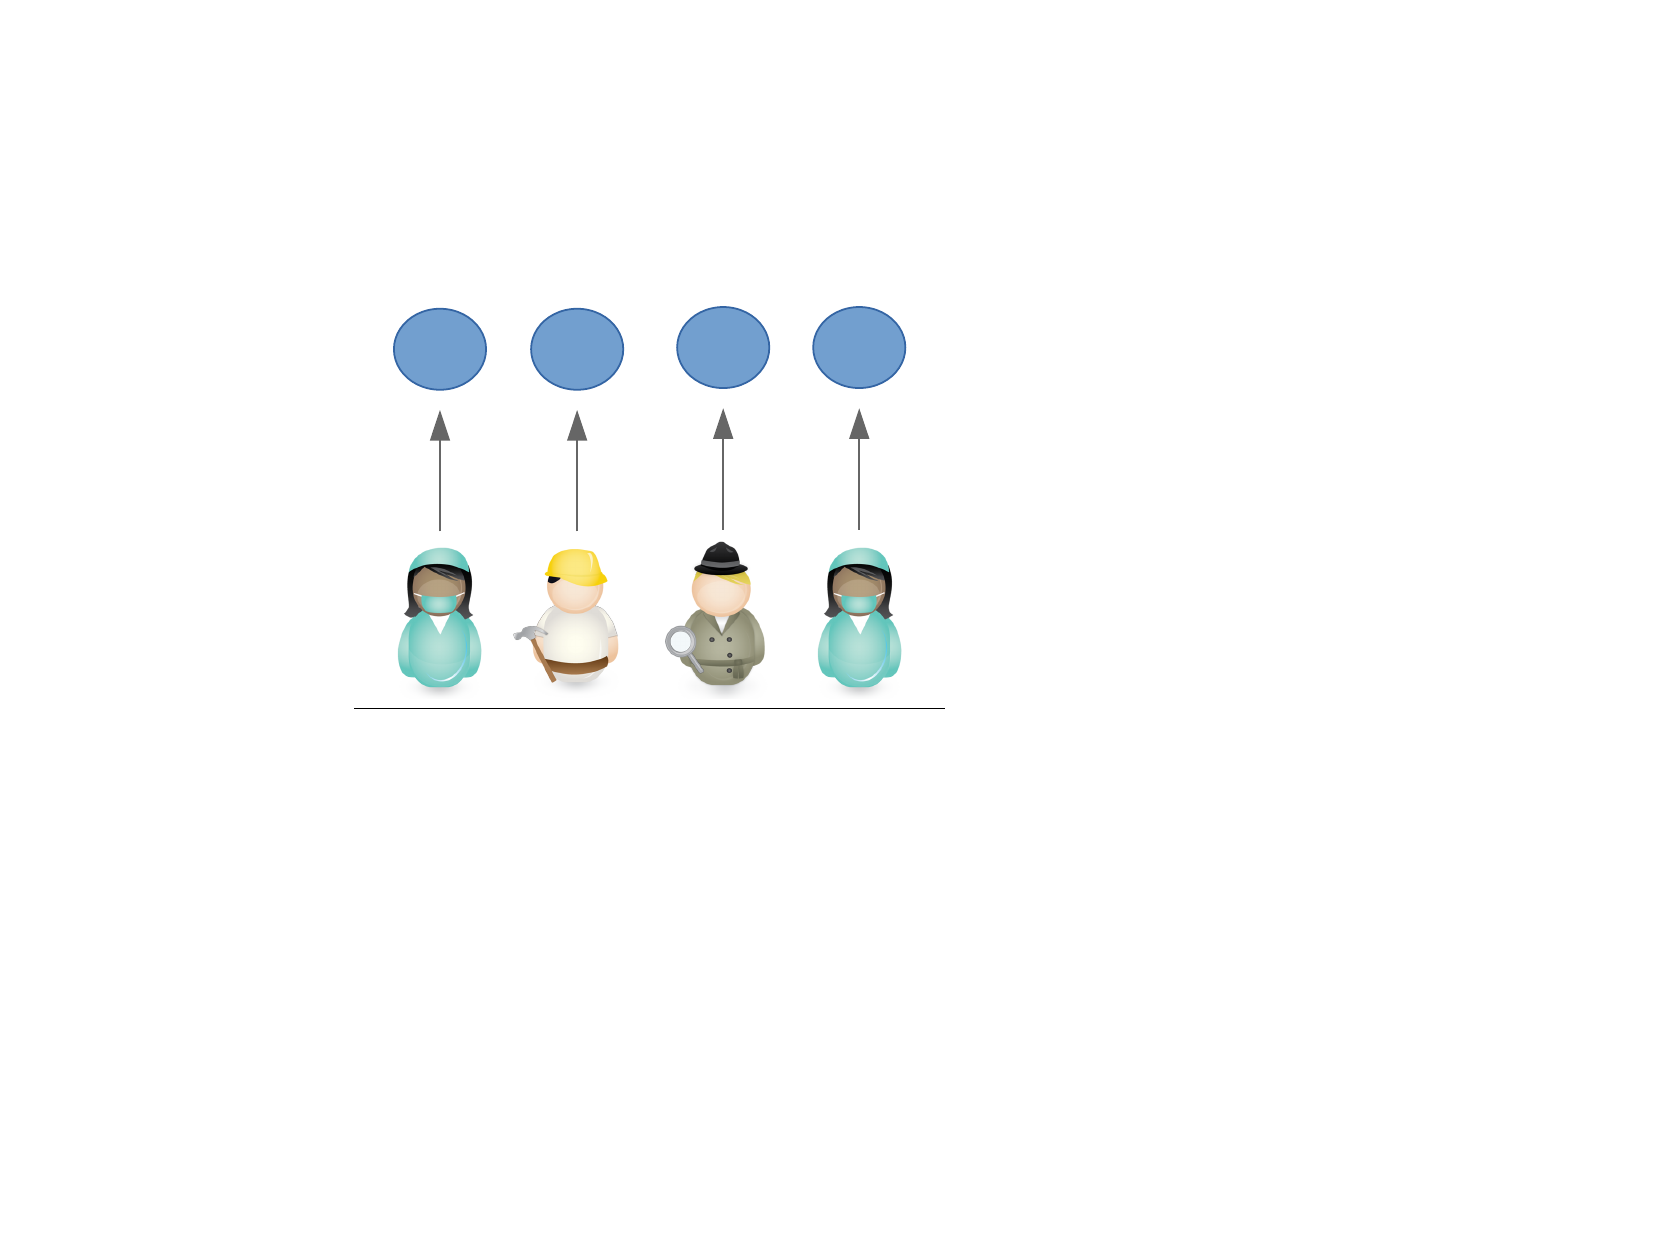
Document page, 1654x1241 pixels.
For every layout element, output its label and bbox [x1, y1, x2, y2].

text_box [393, 308, 487, 390]
text_box [813, 307, 906, 389]
text_box [677, 307, 770, 389]
picture [656, 531, 784, 699]
picture [801, 536, 918, 699]
text_box [531, 308, 624, 390]
picture [381, 536, 498, 699]
picture [506, 535, 630, 699]
